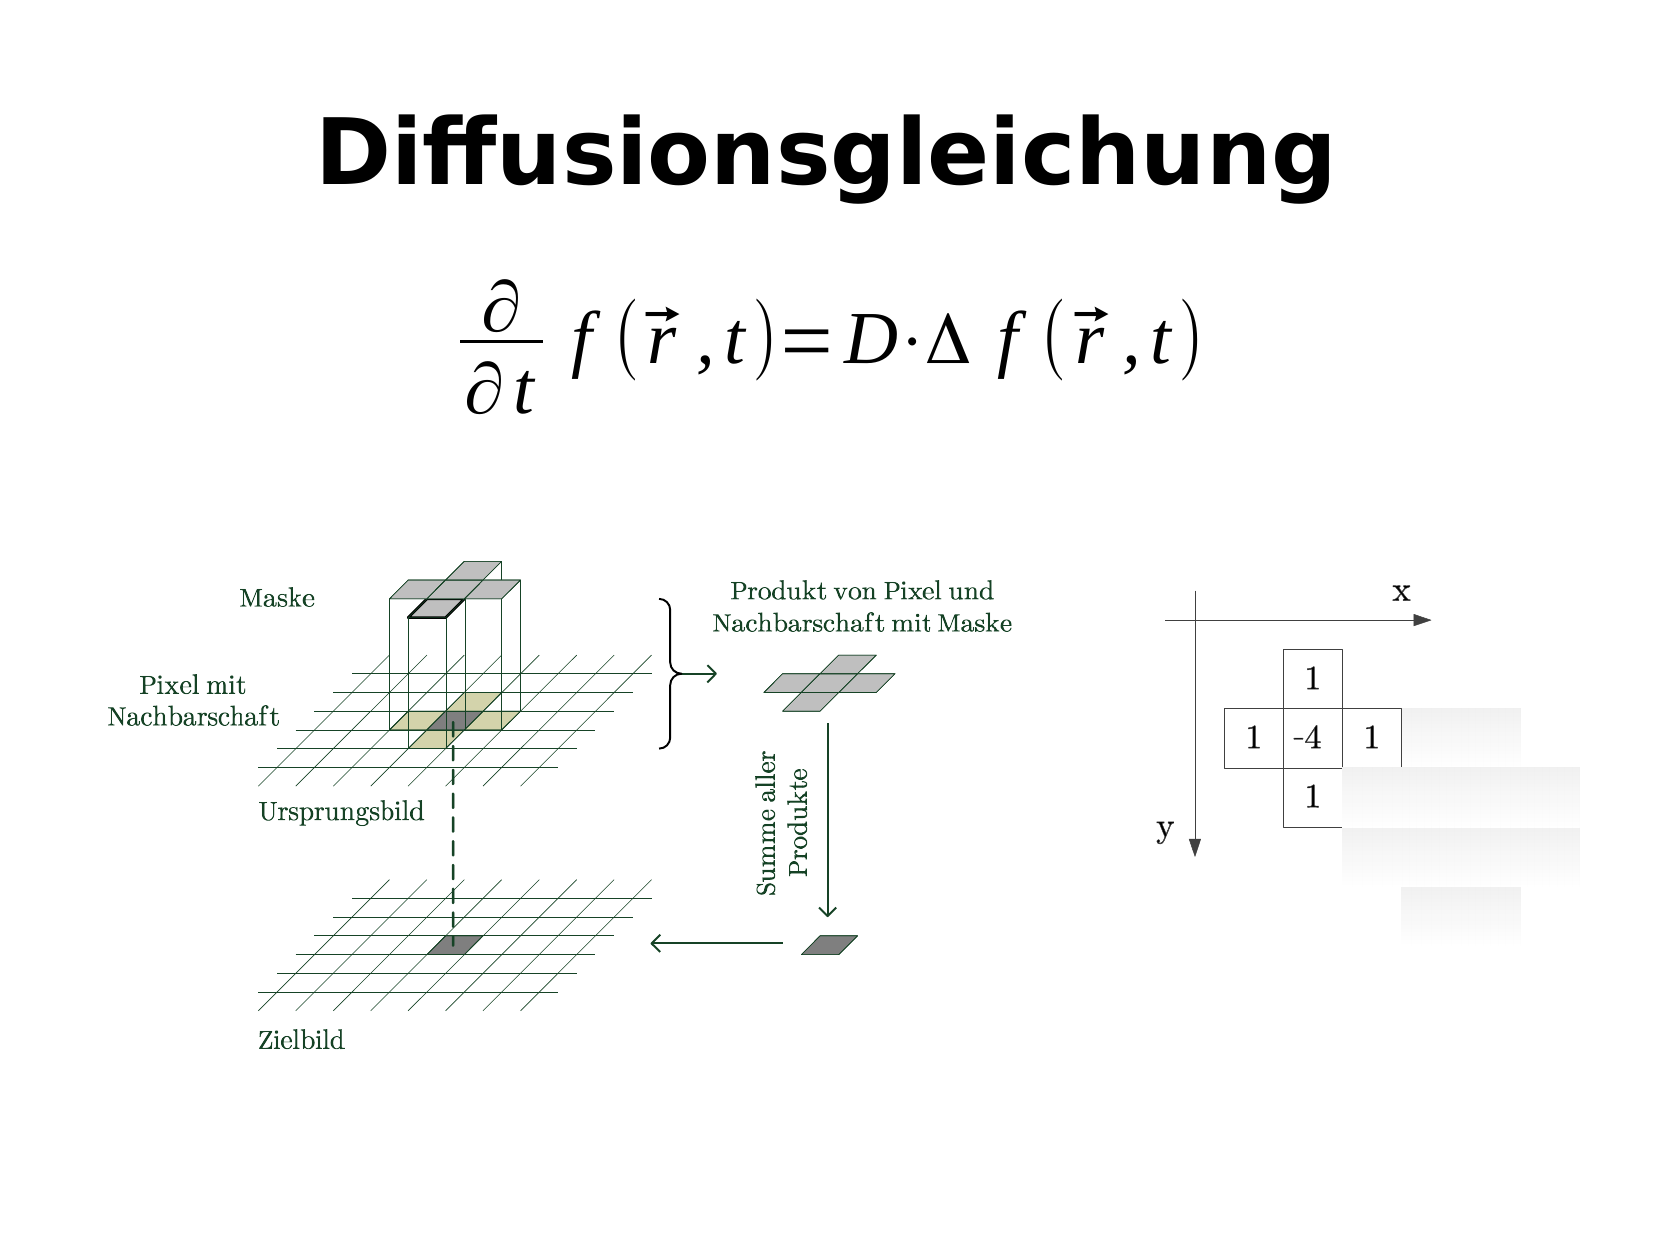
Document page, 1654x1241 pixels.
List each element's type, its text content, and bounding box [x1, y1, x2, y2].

chart [1047, 502, 1654, 1093]
title Diffusionsgleichung [82, 49, 1571, 257]
chart [0, 471, 1034, 1221]
chart [450, 275, 1211, 430]
